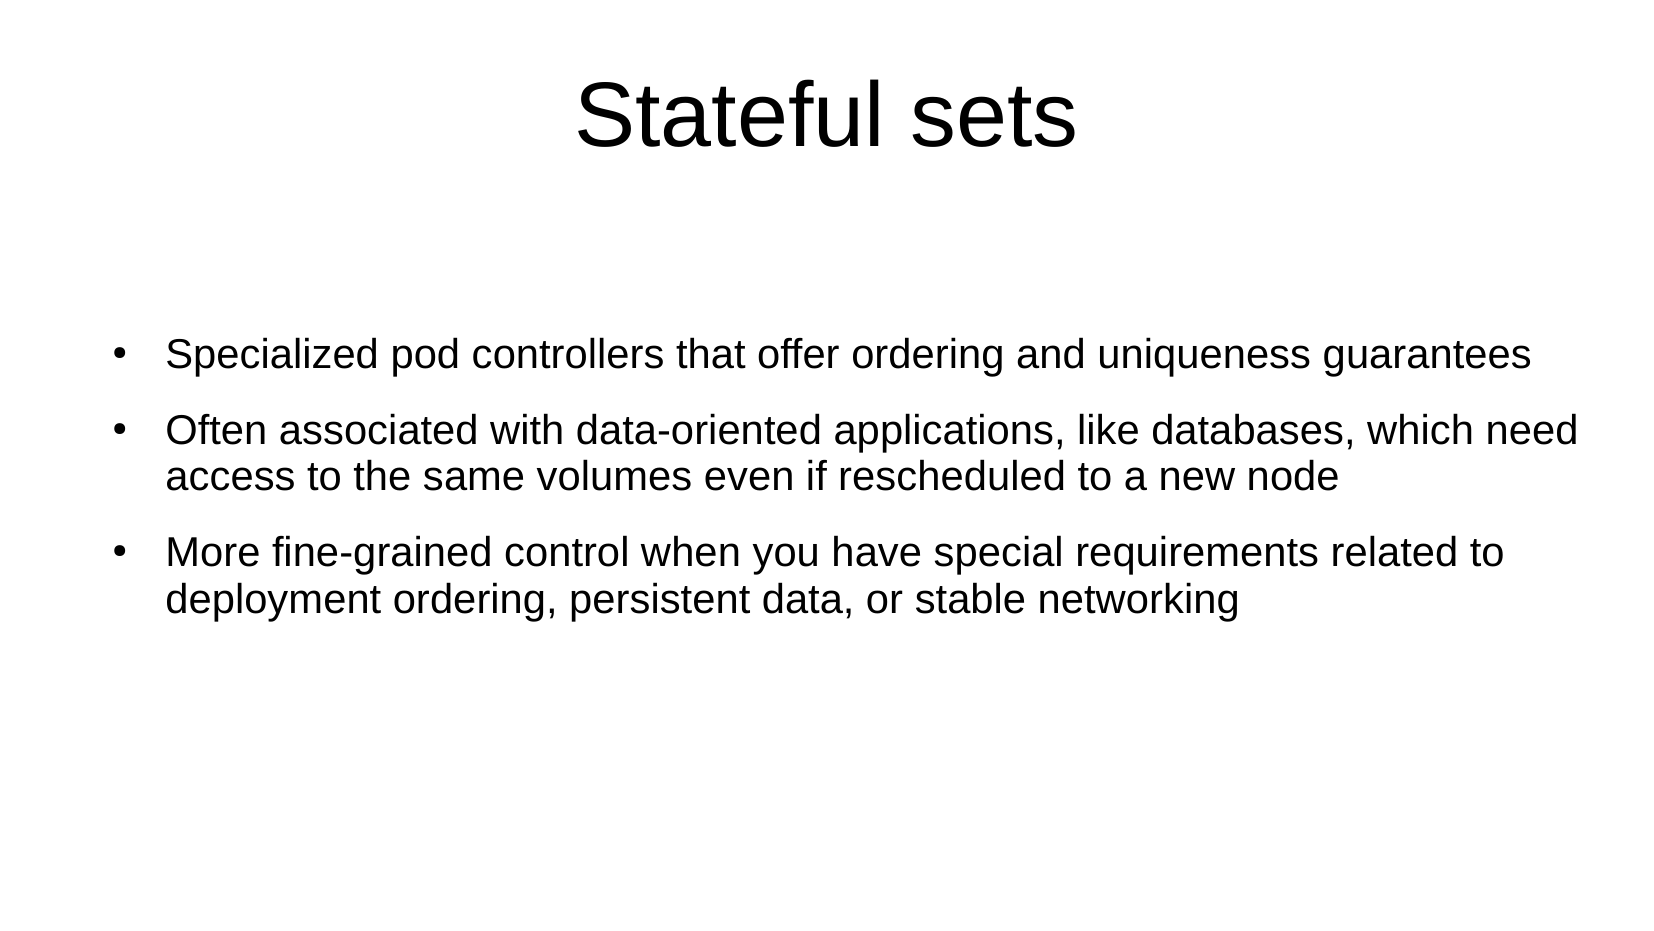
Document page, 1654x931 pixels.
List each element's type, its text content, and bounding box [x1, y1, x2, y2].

list Specialized pod controllers that offer ordering and uniqueness guarantees Often associated with data-oriented applications, like databases, which need access to the same volumes even if rescheduled to a new node More fine-grained control when you have special requirements related to deployment ordering, persistent data, or stable networking [94, 330, 1583, 871]
title Stateful sets [82, 37, 1571, 193]
